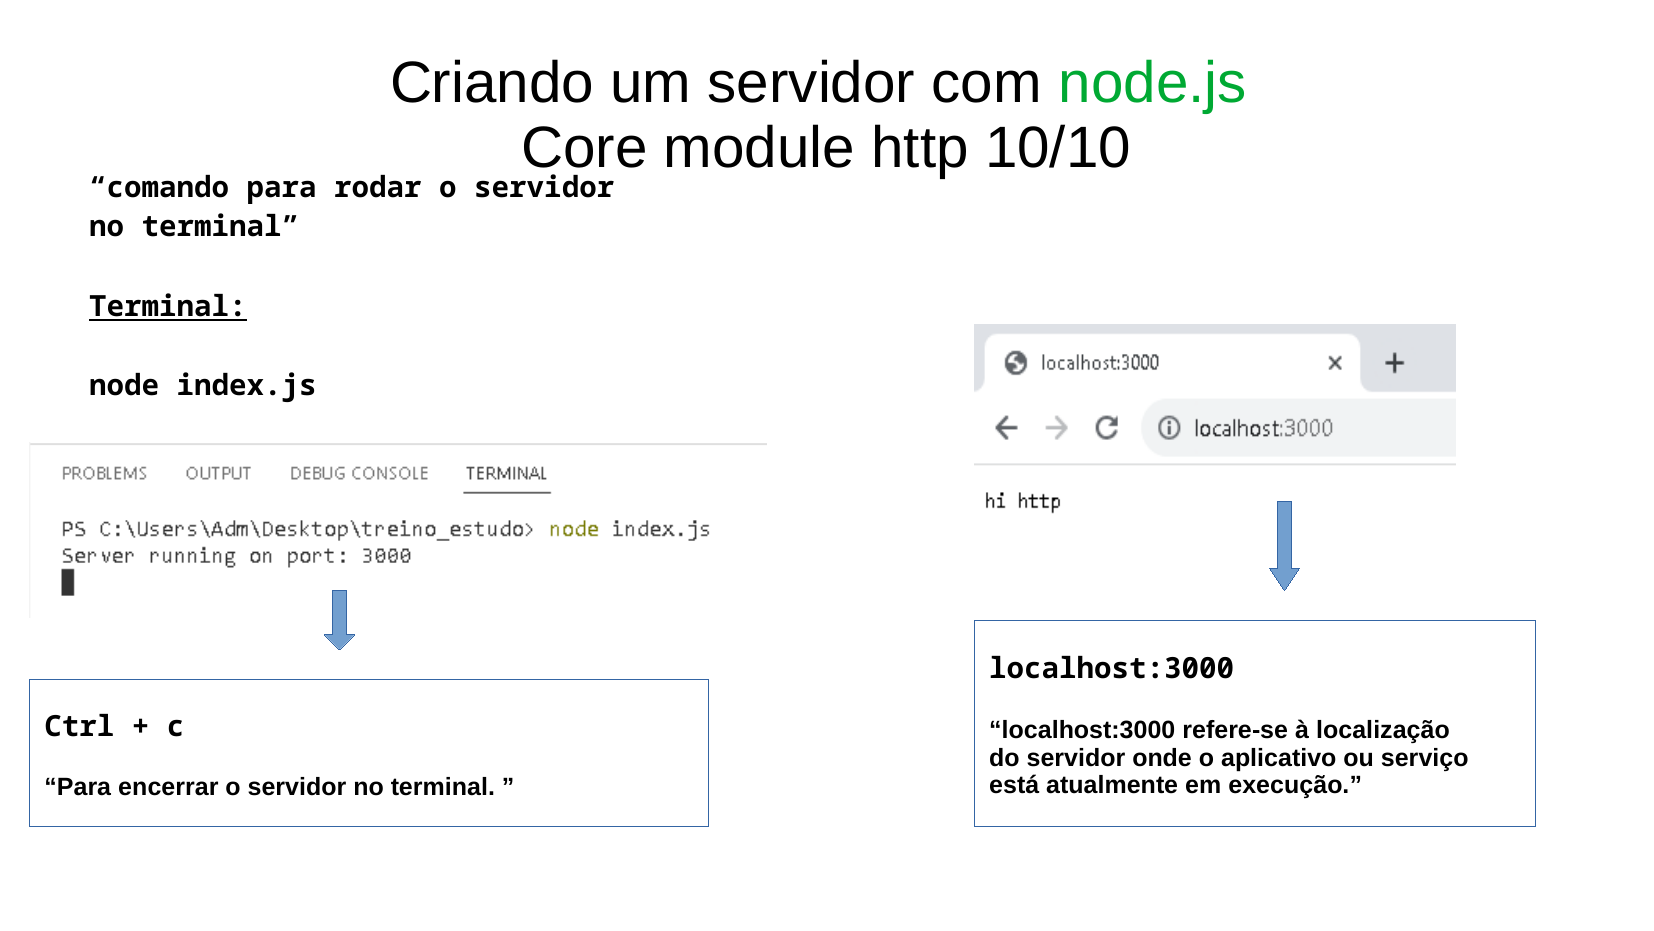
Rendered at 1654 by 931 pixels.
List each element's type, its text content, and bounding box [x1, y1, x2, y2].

picture [29, 442, 767, 618]
text_box [324, 590, 355, 650]
text_box [1269, 501, 1300, 591]
text_box Ctrl + c “Para encerrar o servidor no terminal. ” [29, 679, 709, 827]
subtitle “comando para rodar o servidor no terminal” Terminal: node index.js [88, 207, 680, 442]
picture [974, 324, 1456, 532]
text_box localhost:3000 “localhost:3000 refere-se à localização do servidor onde o aplicativo ou serviço está atualmente em execução.” [974, 620, 1536, 827]
title Criando um servidor com node.js Core module http 10/10 [82, 37, 1571, 193]
